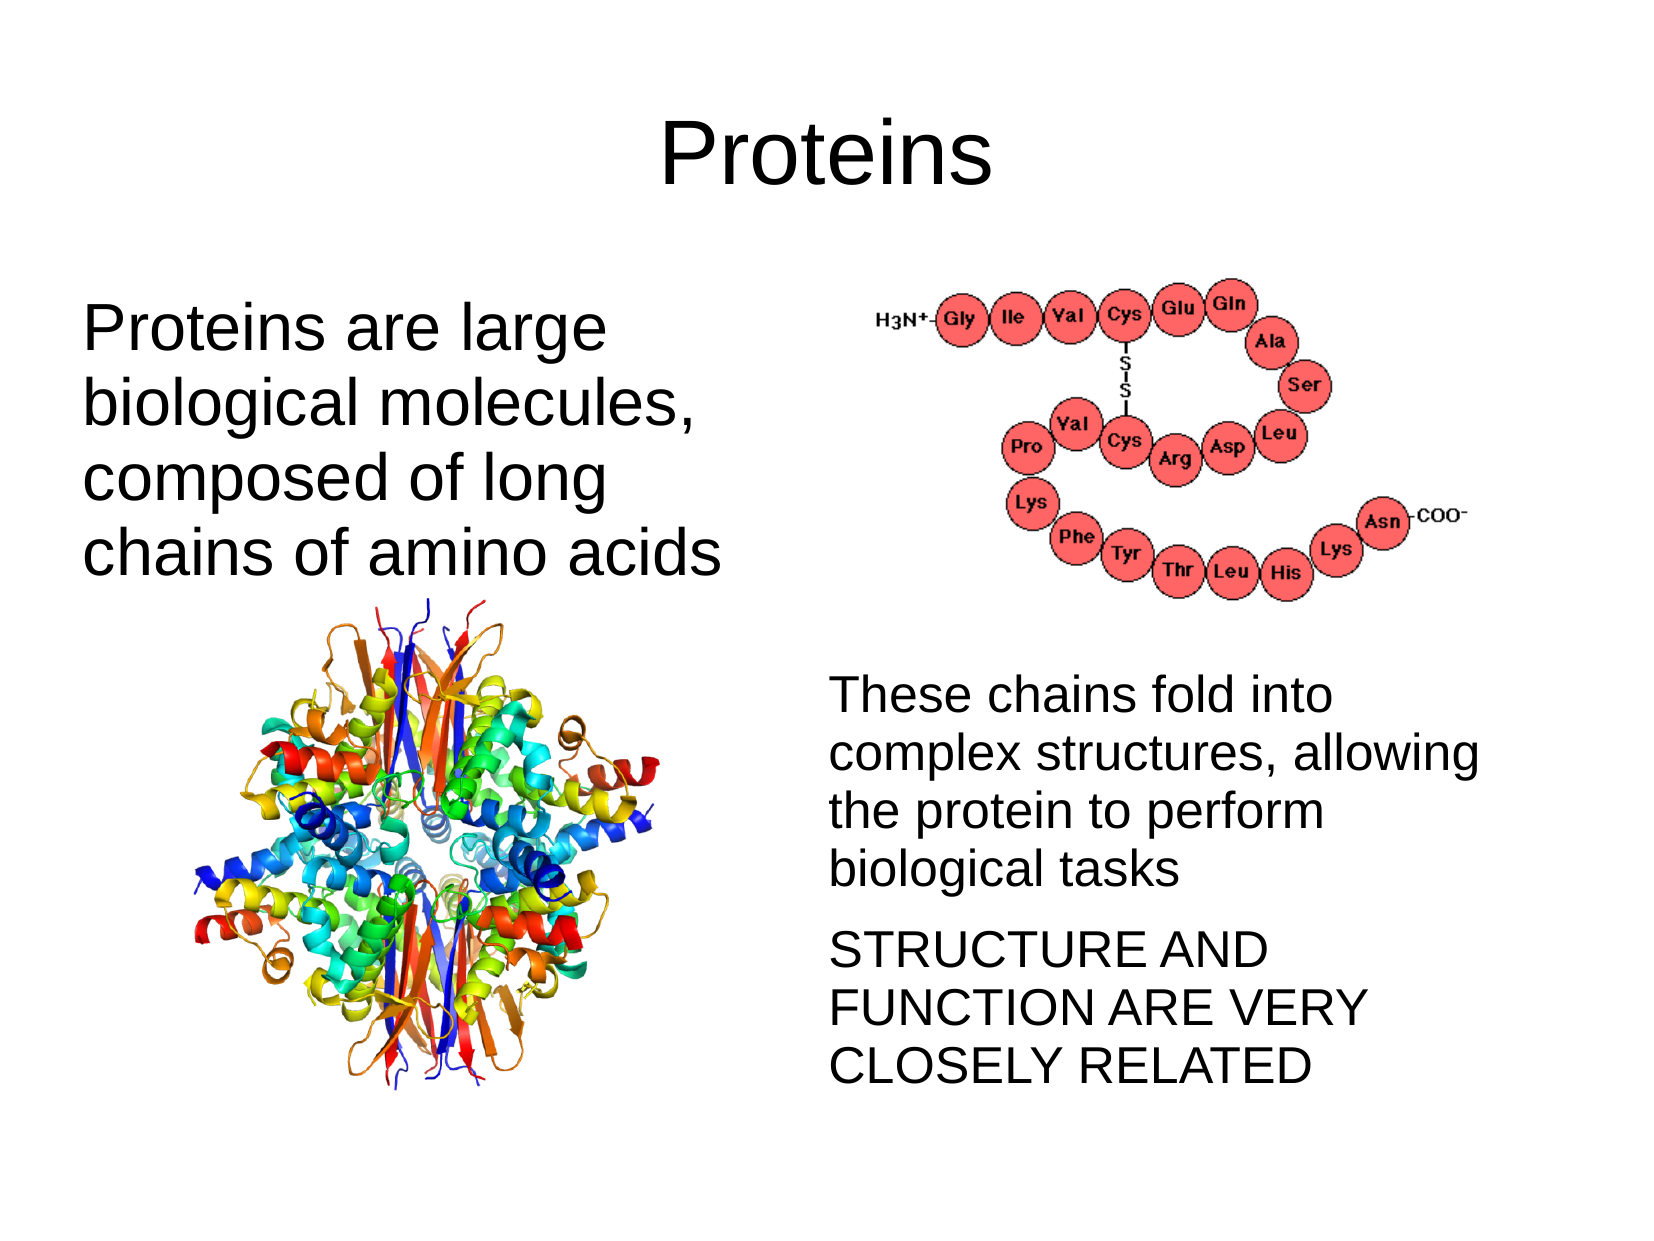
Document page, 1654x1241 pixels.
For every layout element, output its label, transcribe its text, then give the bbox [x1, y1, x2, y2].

picture [874, 277, 1475, 605]
list Proteins are large biological molecules, composed of long chains of amino acids [82, 290, 793, 634]
picture [161, 586, 687, 1112]
title Proteins [82, 49, 1571, 257]
list These chains fold into complex structures, allowing the protein to perform biological tasks STRUCTURE AND FUNCTION ARE VERY CLOSELY RELATED [828, 665, 1539, 1096]
